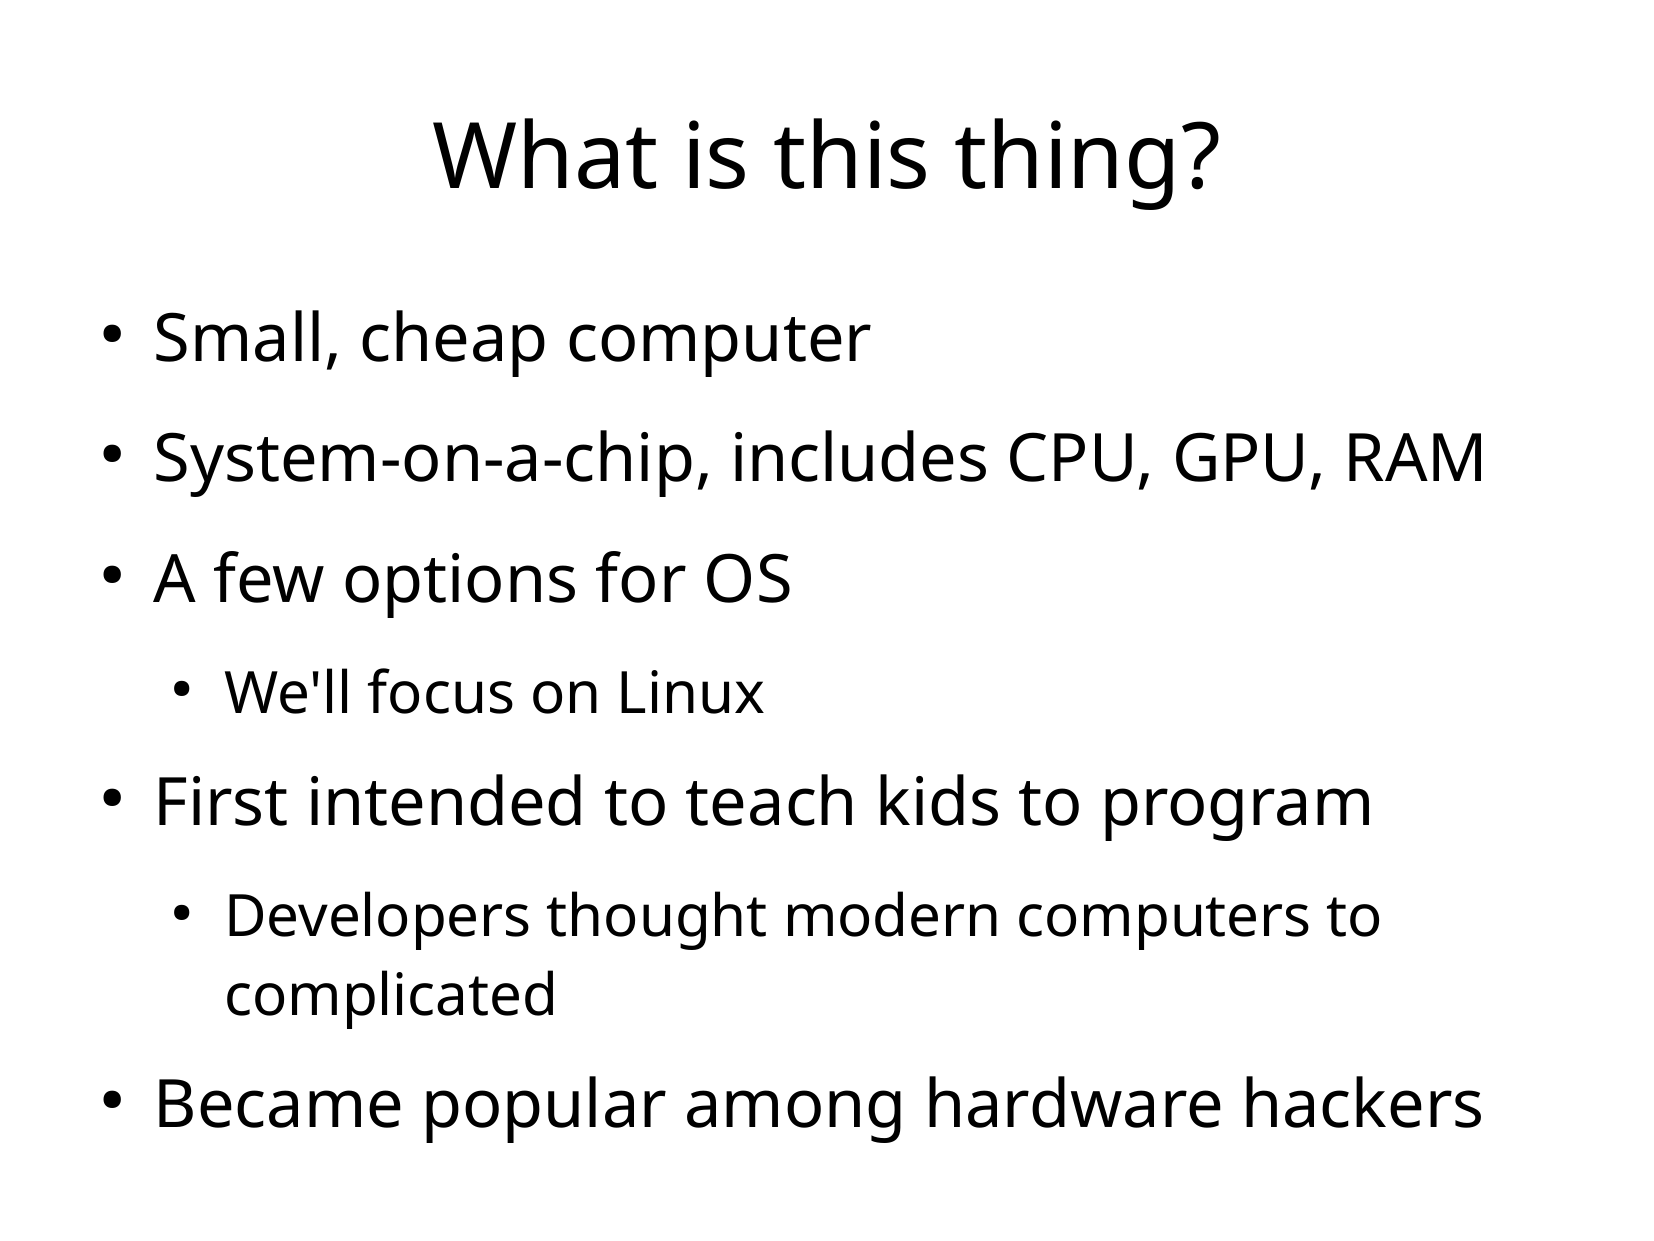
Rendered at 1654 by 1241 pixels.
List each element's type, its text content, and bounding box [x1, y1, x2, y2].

title What is this thing? [82, 49, 1571, 257]
list Small, cheap computer System-on-a-chip, includes CPU, GPU, RAM A few options for OS We'll focus on Linux First intended to teach kids to program Developers thought modern computers to complicated Became popular among hardware hackers [82, 290, 1571, 1126]
